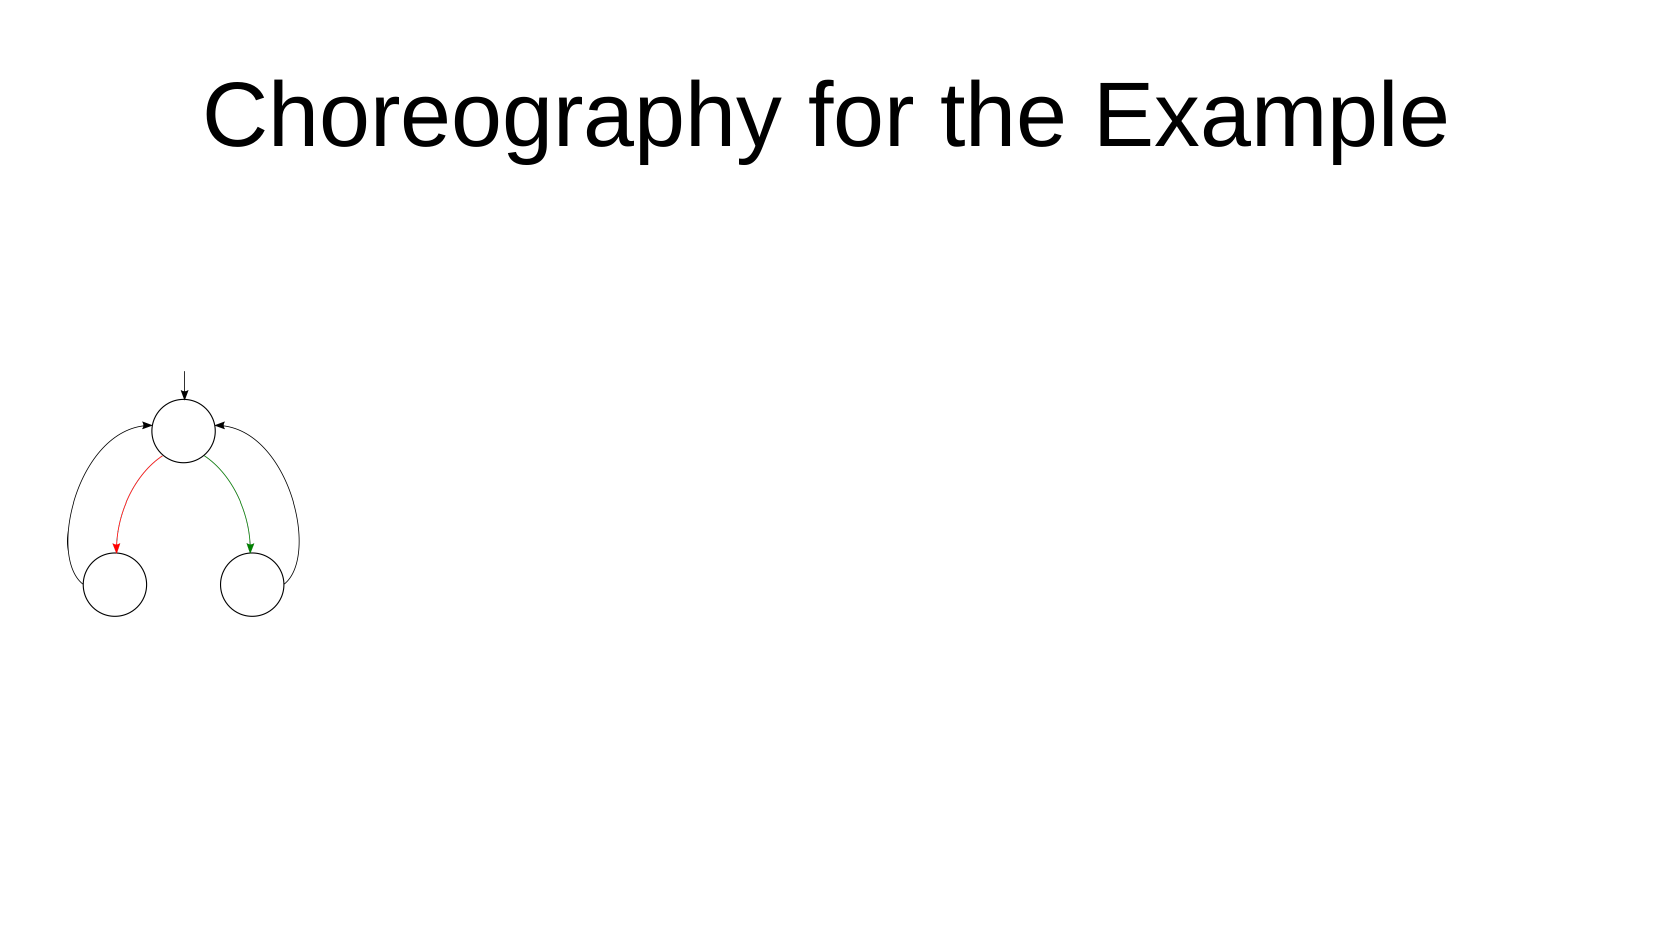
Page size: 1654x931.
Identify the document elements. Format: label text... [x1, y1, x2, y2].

picture [67, 233, 1564, 771]
title Choreography for the Example [82, 37, 1571, 193]
